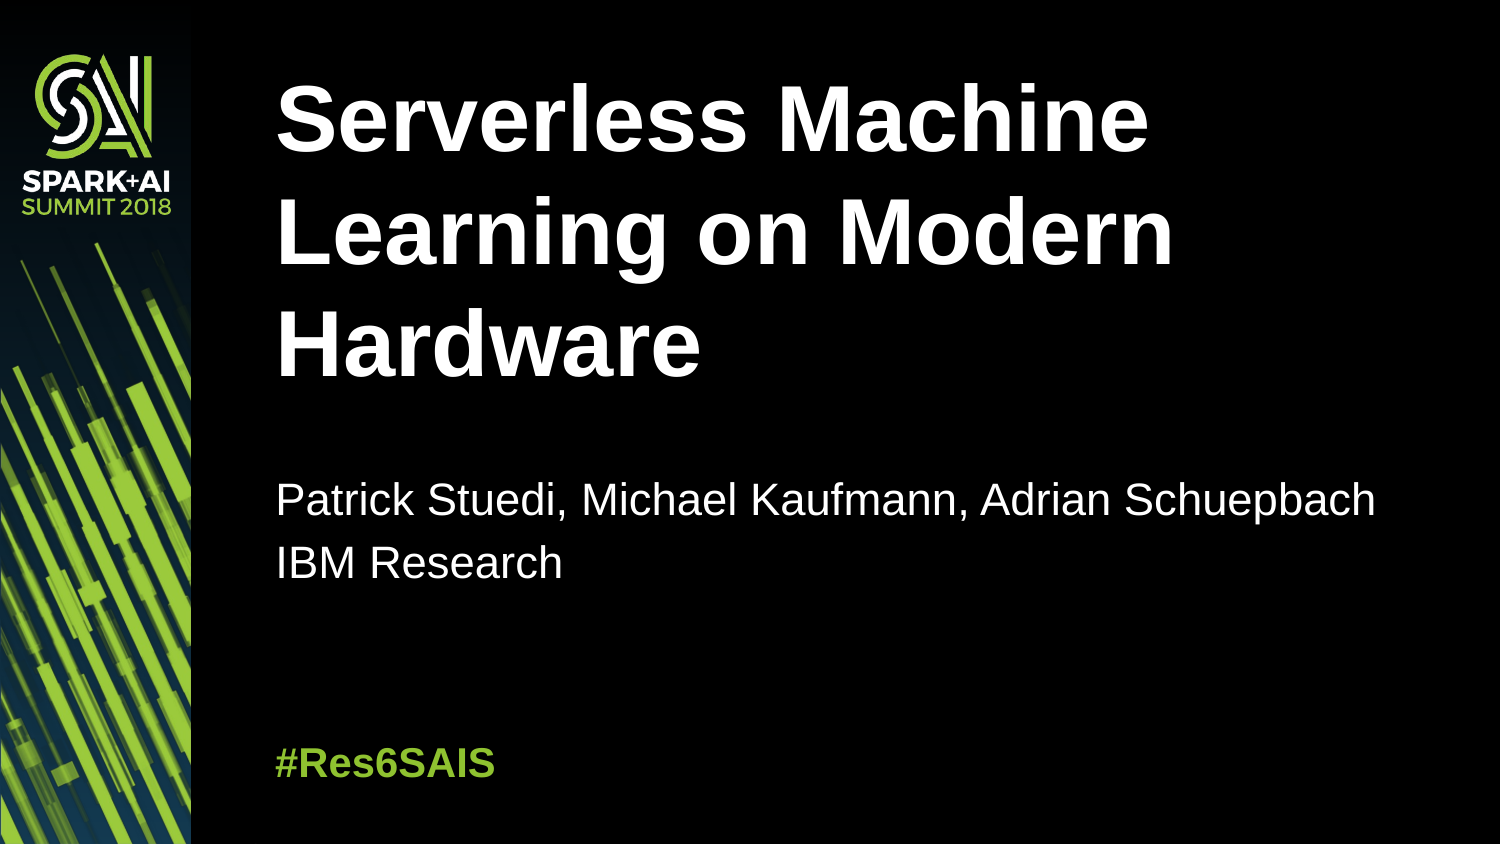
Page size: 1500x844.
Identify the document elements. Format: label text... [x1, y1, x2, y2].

subtitle Patrick Stuedi, Michael Kaufmann, Adrian Schuepbach IBM Research [260, 565, 1423, 596]
picture [2, 228, 191, 843]
text_box Serverless Machine Learning on Modern Hardware [260, 226, 1460, 565]
text_box #Res6SAIS [260, 727, 1371, 793]
picture [21, 53, 171, 215]
